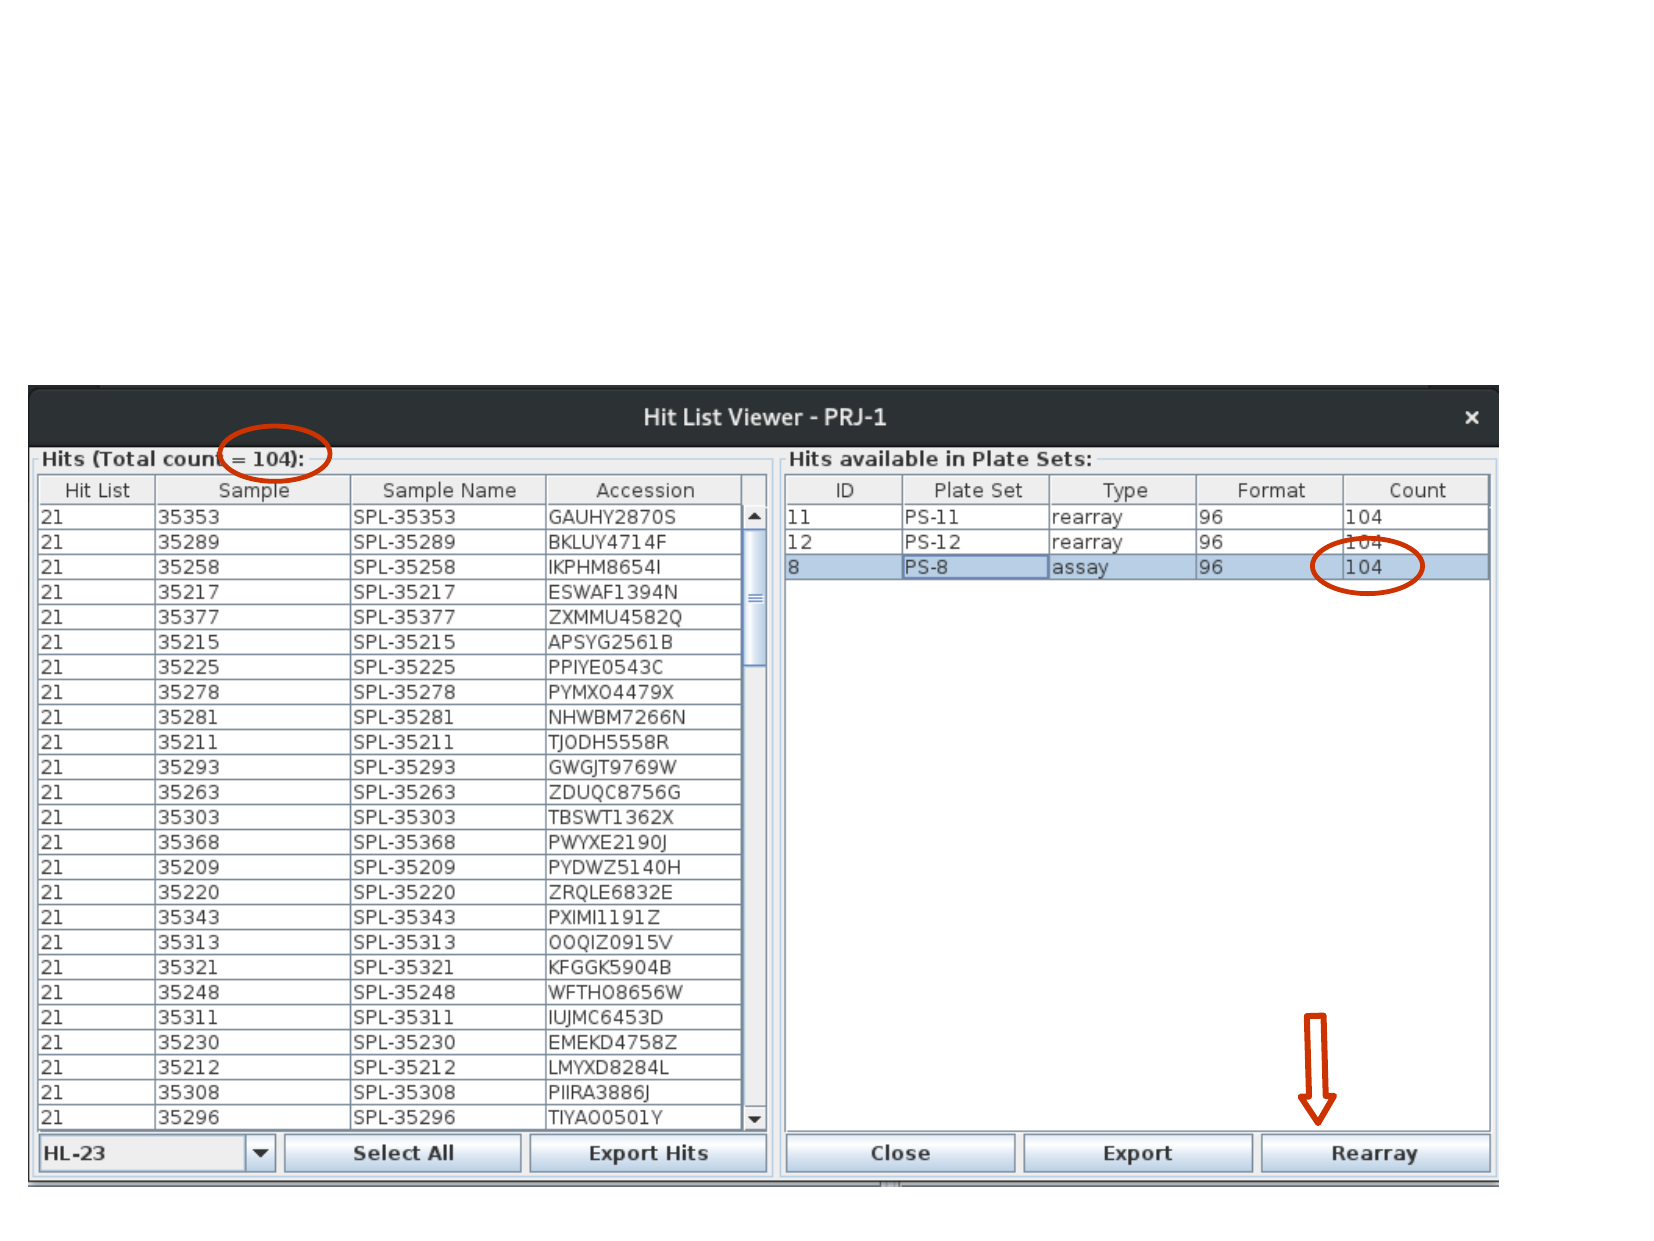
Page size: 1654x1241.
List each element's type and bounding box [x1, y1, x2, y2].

picture [28, 385, 1499, 1187]
